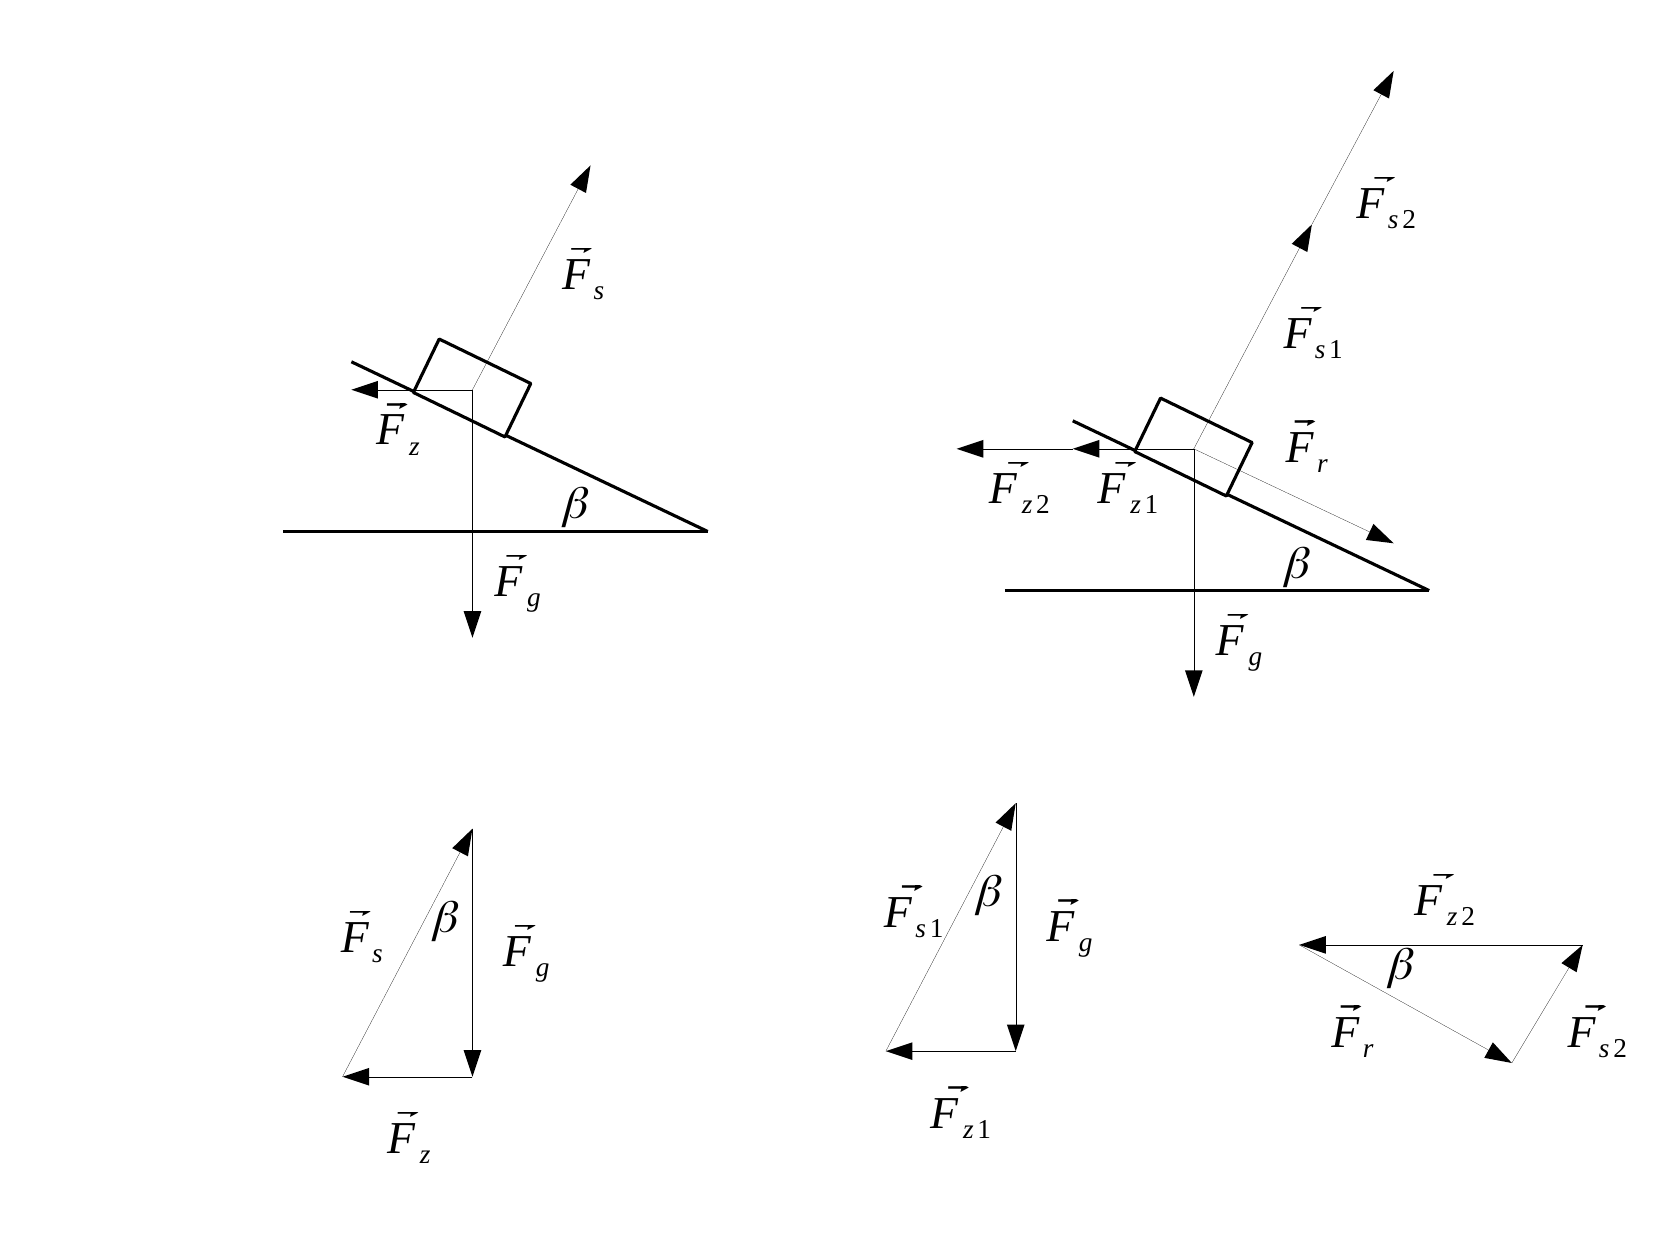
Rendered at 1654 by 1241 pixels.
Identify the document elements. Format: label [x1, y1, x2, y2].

chart [921, 1086, 997, 1144]
chart [553, 248, 612, 306]
chart [1347, 177, 1423, 235]
chart [1322, 1005, 1381, 1063]
chart [555, 486, 593, 532]
chart [1274, 307, 1349, 365]
text_box [1195, 450, 1239, 497]
chart [1559, 1005, 1634, 1063]
chart [1276, 545, 1314, 591]
chart [875, 885, 950, 943]
chart [1405, 874, 1481, 932]
text_box [473, 362, 531, 437]
chart [332, 911, 390, 969]
chart [1037, 899, 1099, 957]
text_box [1134, 450, 1194, 481]
chart [494, 925, 556, 983]
text_box [1135, 398, 1208, 449]
chart [367, 403, 427, 461]
text_box [413, 391, 472, 421]
chart [425, 899, 463, 945]
chart [1380, 946, 1418, 993]
text_box [414, 339, 486, 390]
chart [1277, 420, 1335, 478]
chart [968, 874, 1006, 920]
chart [980, 462, 1056, 520]
chart [485, 555, 547, 613]
chart [1207, 614, 1268, 672]
chart [378, 1112, 438, 1170]
chart [1088, 462, 1165, 520]
text_box [1195, 421, 1253, 470]
